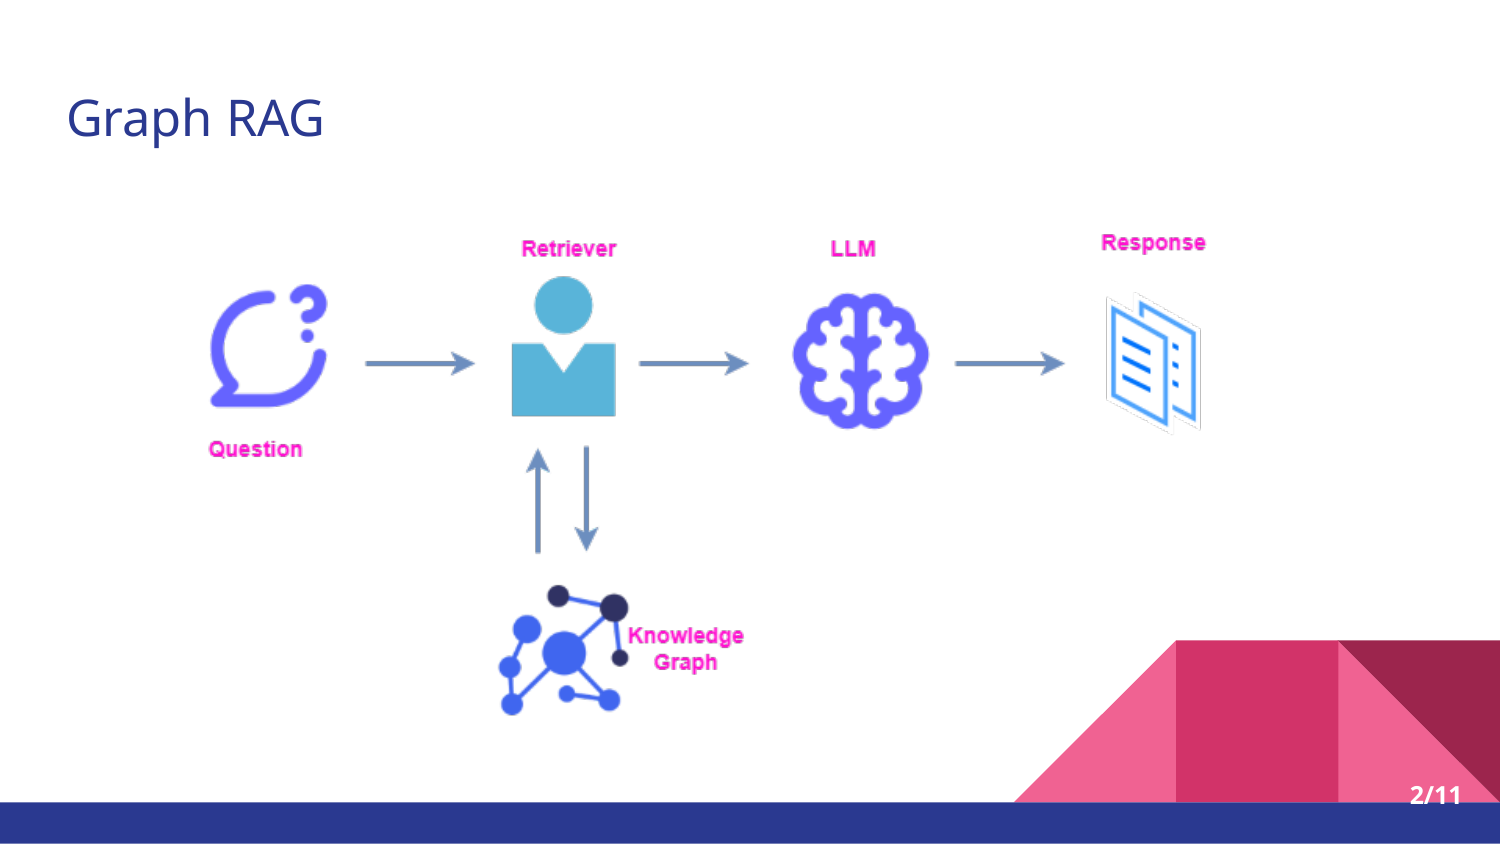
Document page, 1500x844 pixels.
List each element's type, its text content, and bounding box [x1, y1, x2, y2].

picture [198, 219, 1207, 717]
title Graph RAG [51, 67, 1449, 167]
slide_number 2/11 [1387, 762, 1478, 828]
